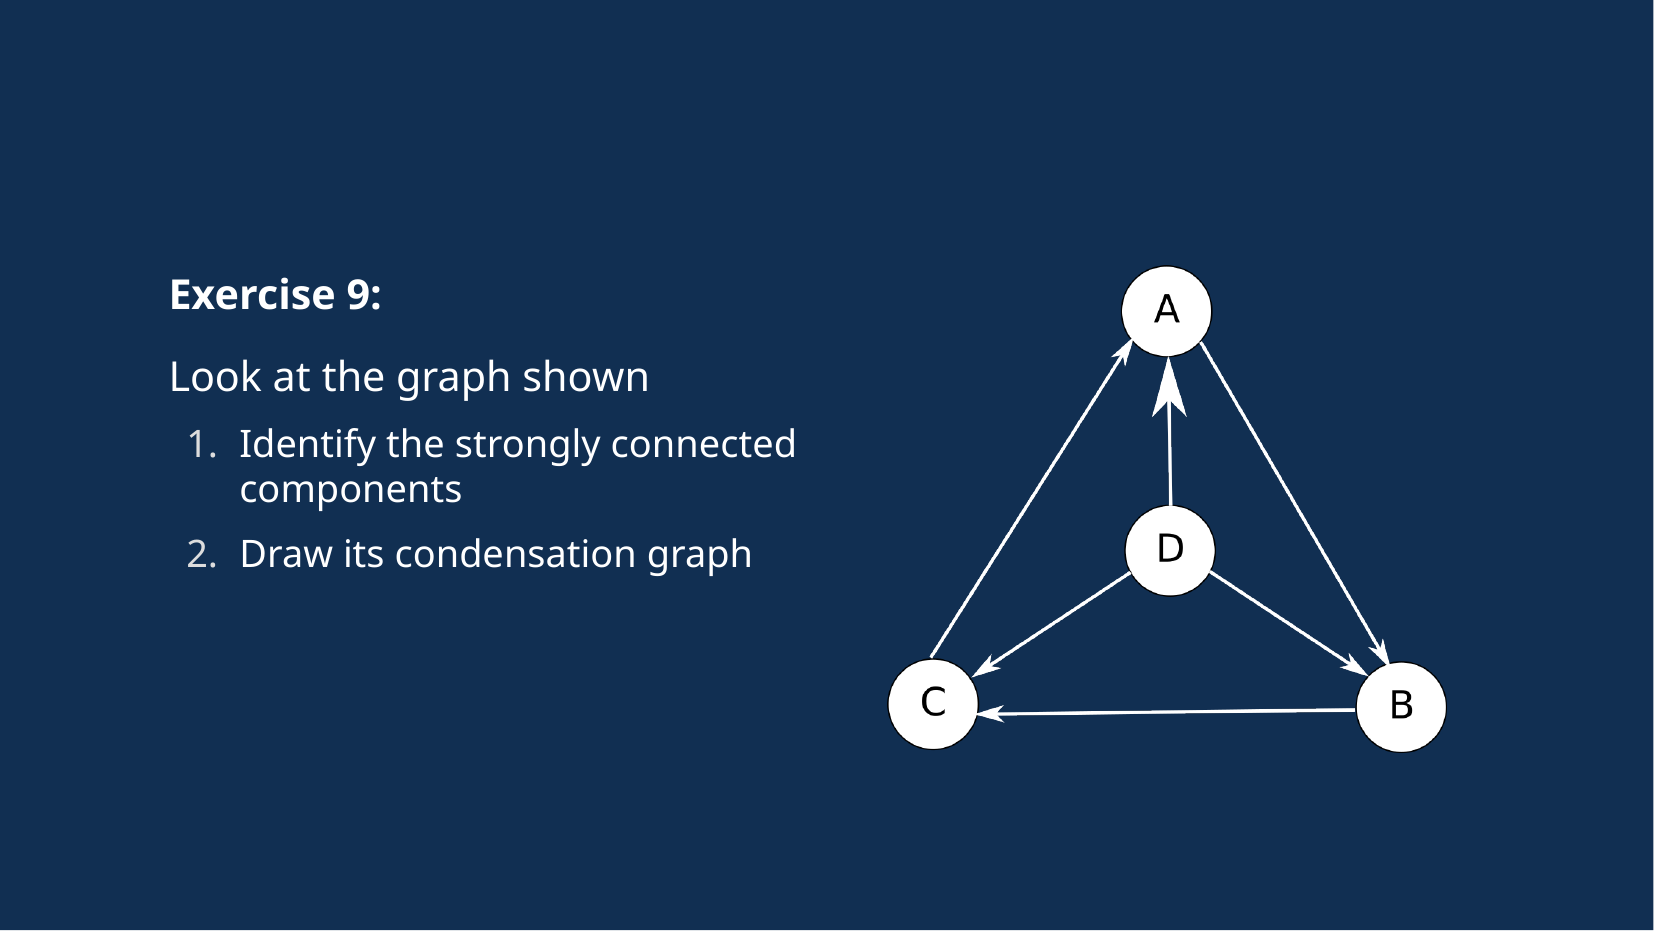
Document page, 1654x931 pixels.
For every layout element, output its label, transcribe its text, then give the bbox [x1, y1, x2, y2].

picture [887, 265, 1447, 753]
list Exercise 9: Look at the graph shown Identify the strongly connected components Draw its condensation graph [97, 268, 813, 806]
